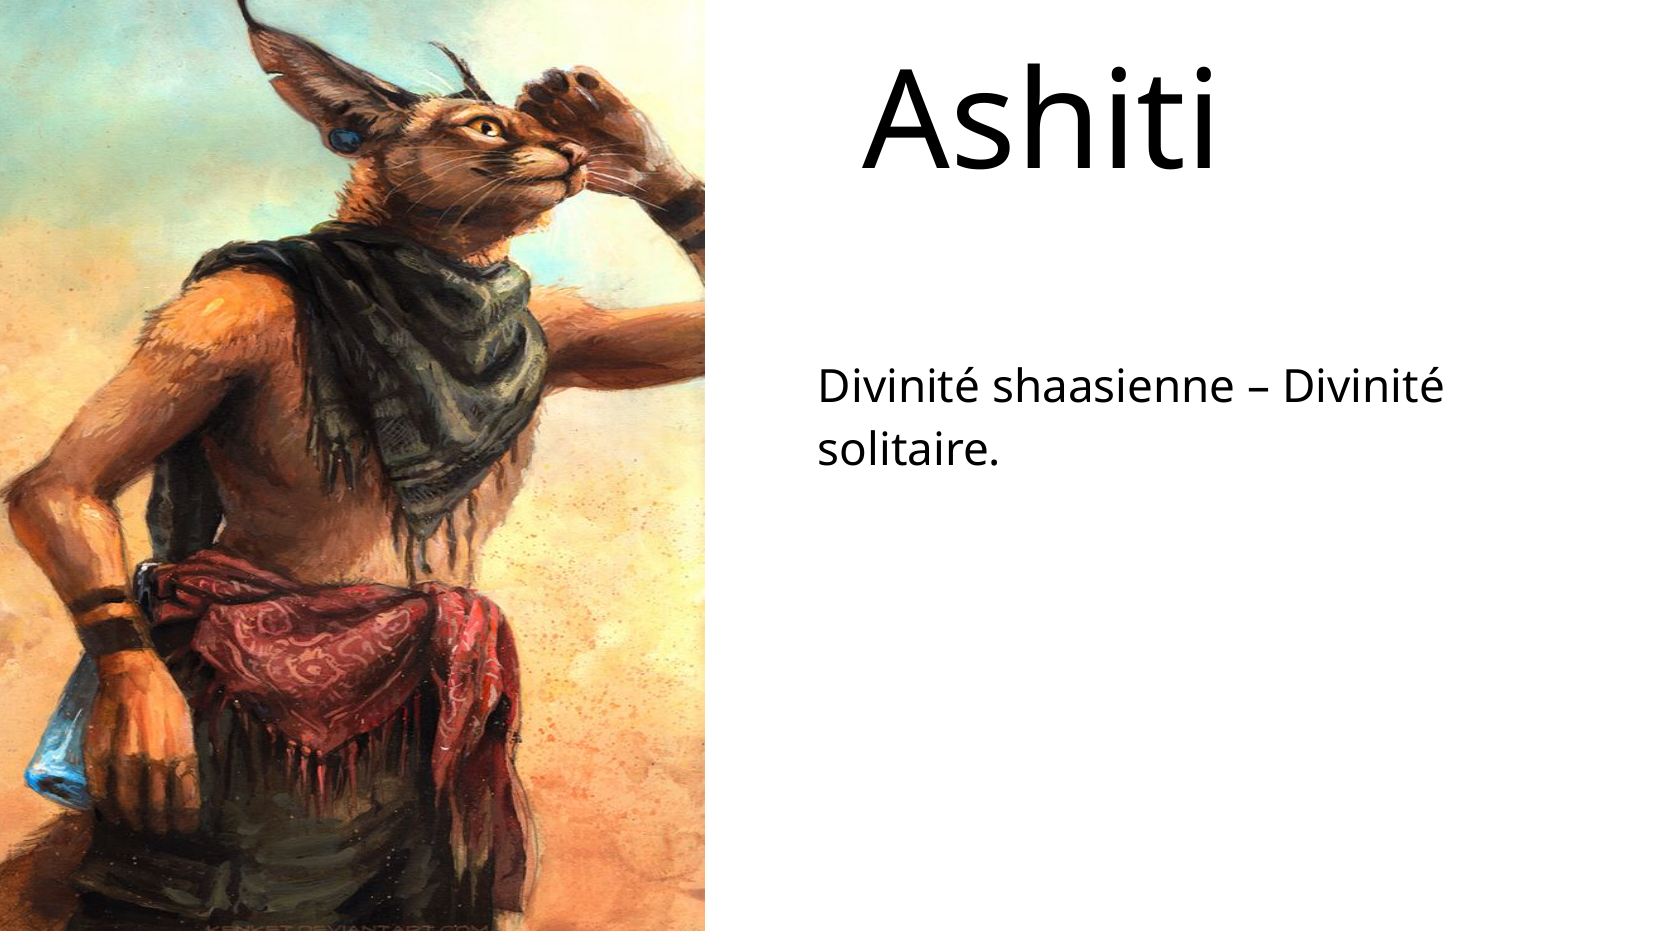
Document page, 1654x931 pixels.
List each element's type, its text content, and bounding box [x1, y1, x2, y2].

title Ashiti [705, 14, 1571, 216]
picture [0, 0, 705, 931]
text_box Divinité shaasienne – Divinité solitaire. [803, 346, 1515, 648]
